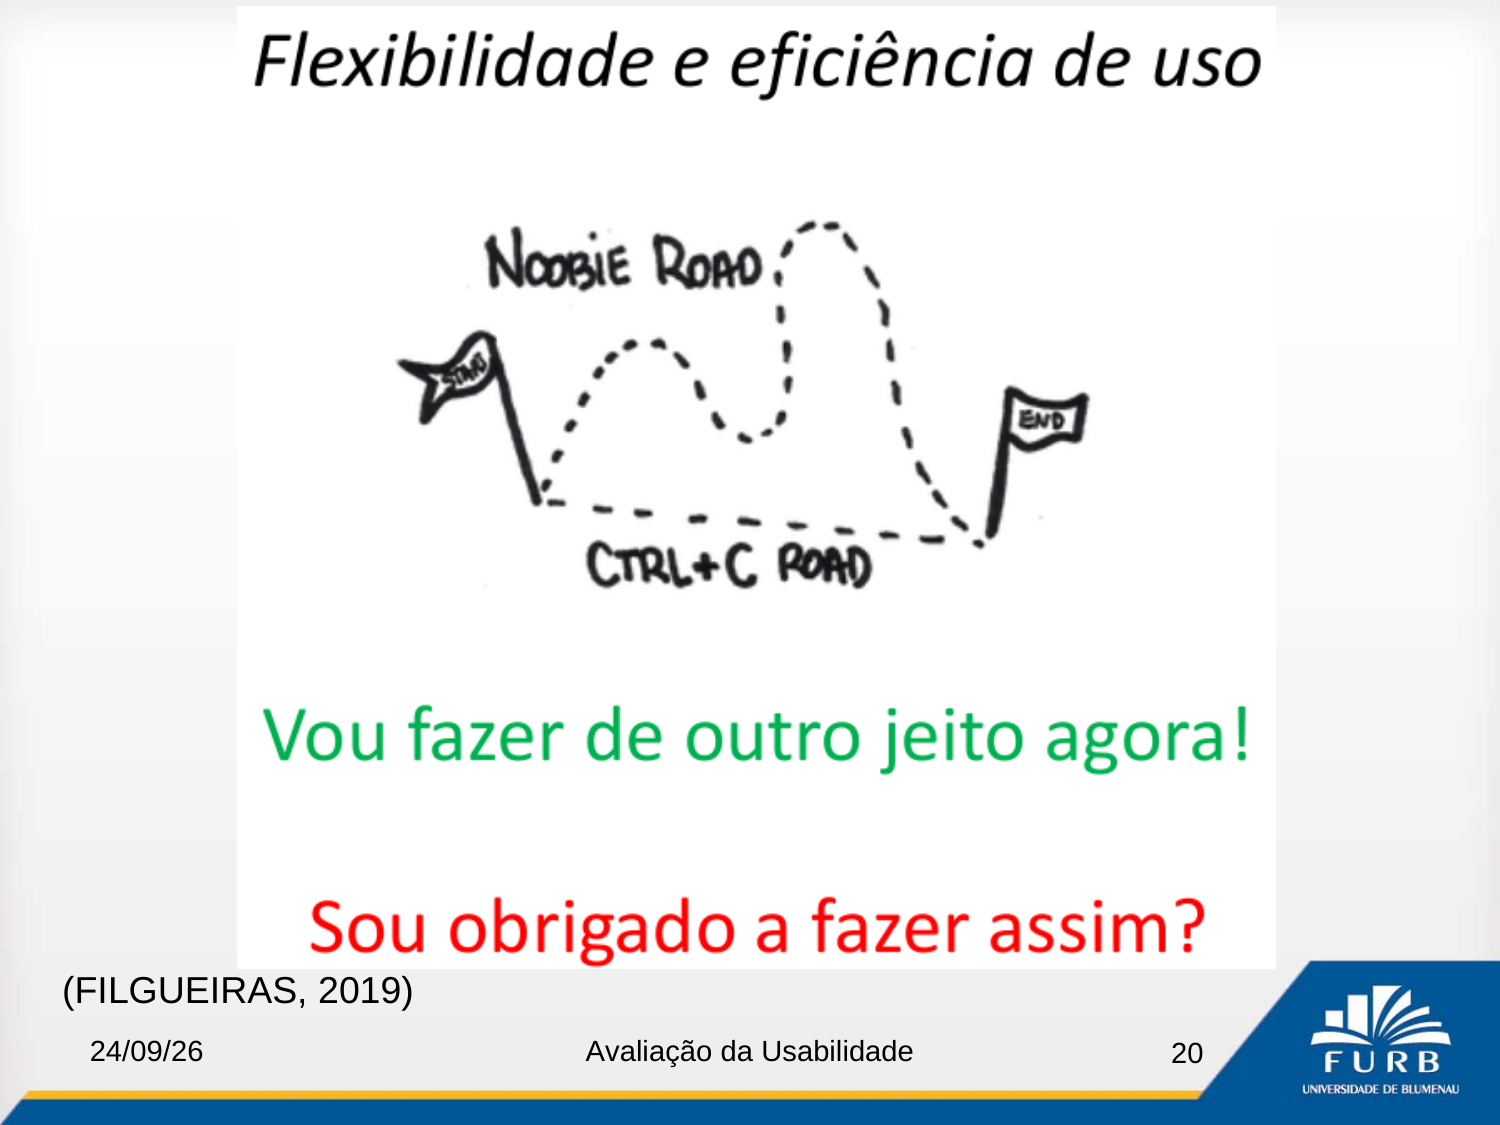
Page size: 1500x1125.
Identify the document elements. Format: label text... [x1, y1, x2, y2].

text_box (FILGUEIRAS, 2019) [47, 958, 461, 1064]
picture [0, 0, 1500, 1125]
